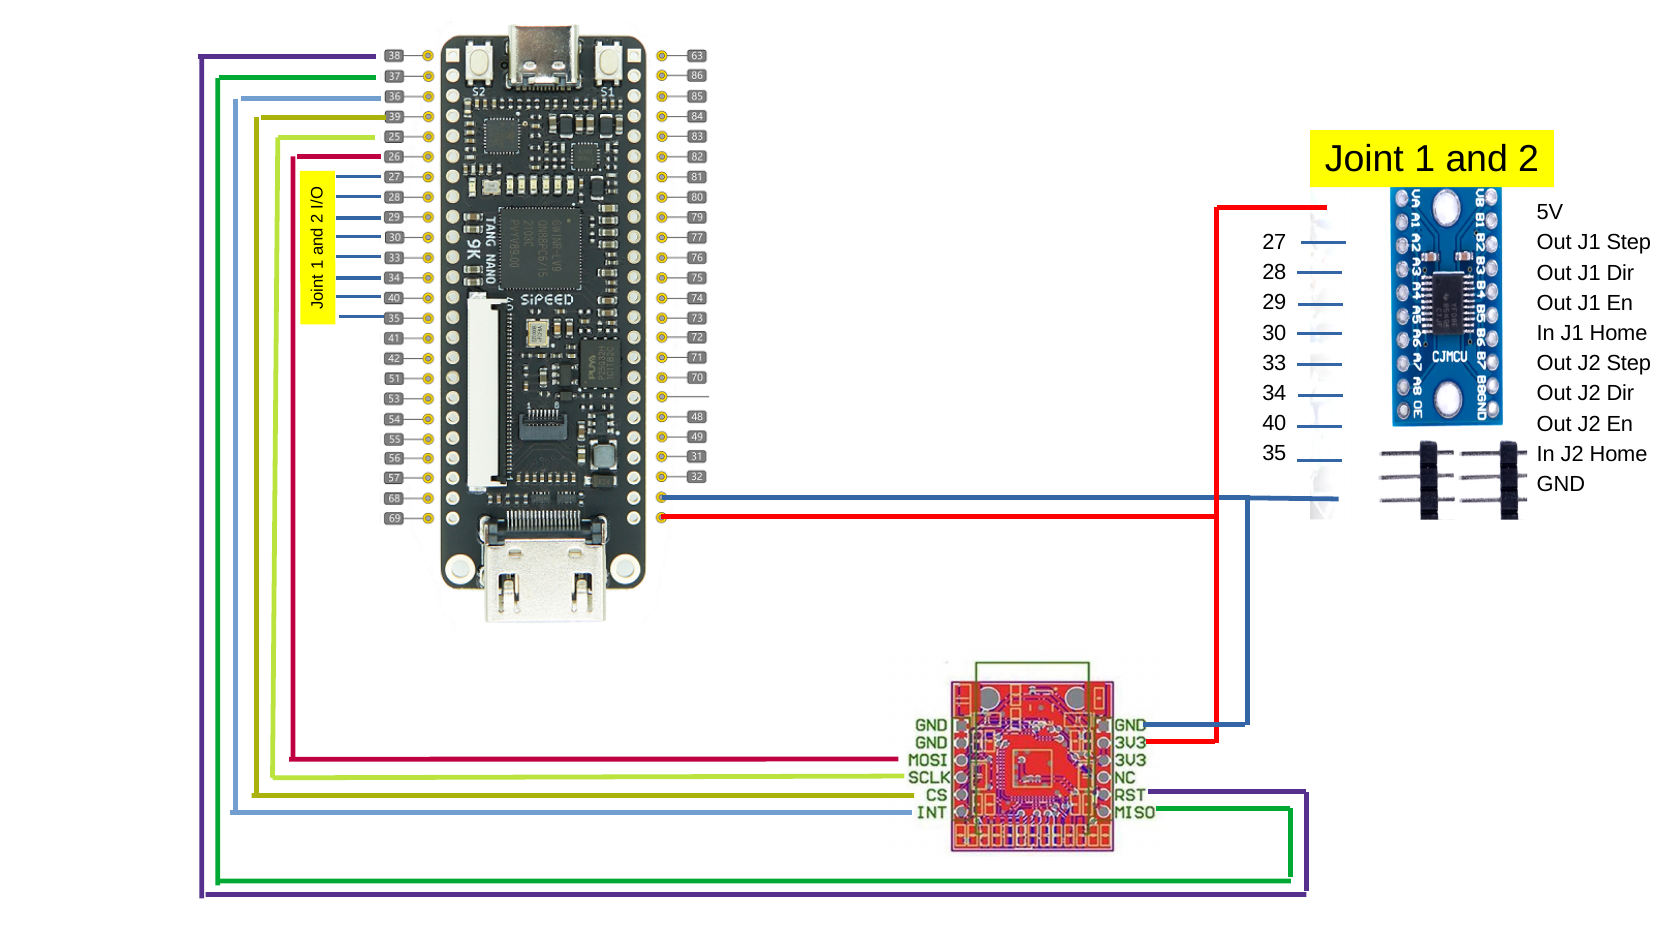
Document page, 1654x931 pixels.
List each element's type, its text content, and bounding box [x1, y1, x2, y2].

picture [1310, 188, 1528, 520]
text_box 5V Out J1 Step Out J1 Dir Out J1 En In J1 Home Out J2 Step Out J2 Dir Out J2 En In J2 Home GND [1521, 192, 1654, 504]
picture [380, 10, 710, 631]
text_box Joint 1 and 2 I/O [299, 170, 336, 325]
picture [885, 636, 1166, 857]
text_box 27 28 29 30 33 34 40 35 [1247, 222, 1302, 473]
text_box Joint 1 and 2 [1310, 130, 1554, 188]
